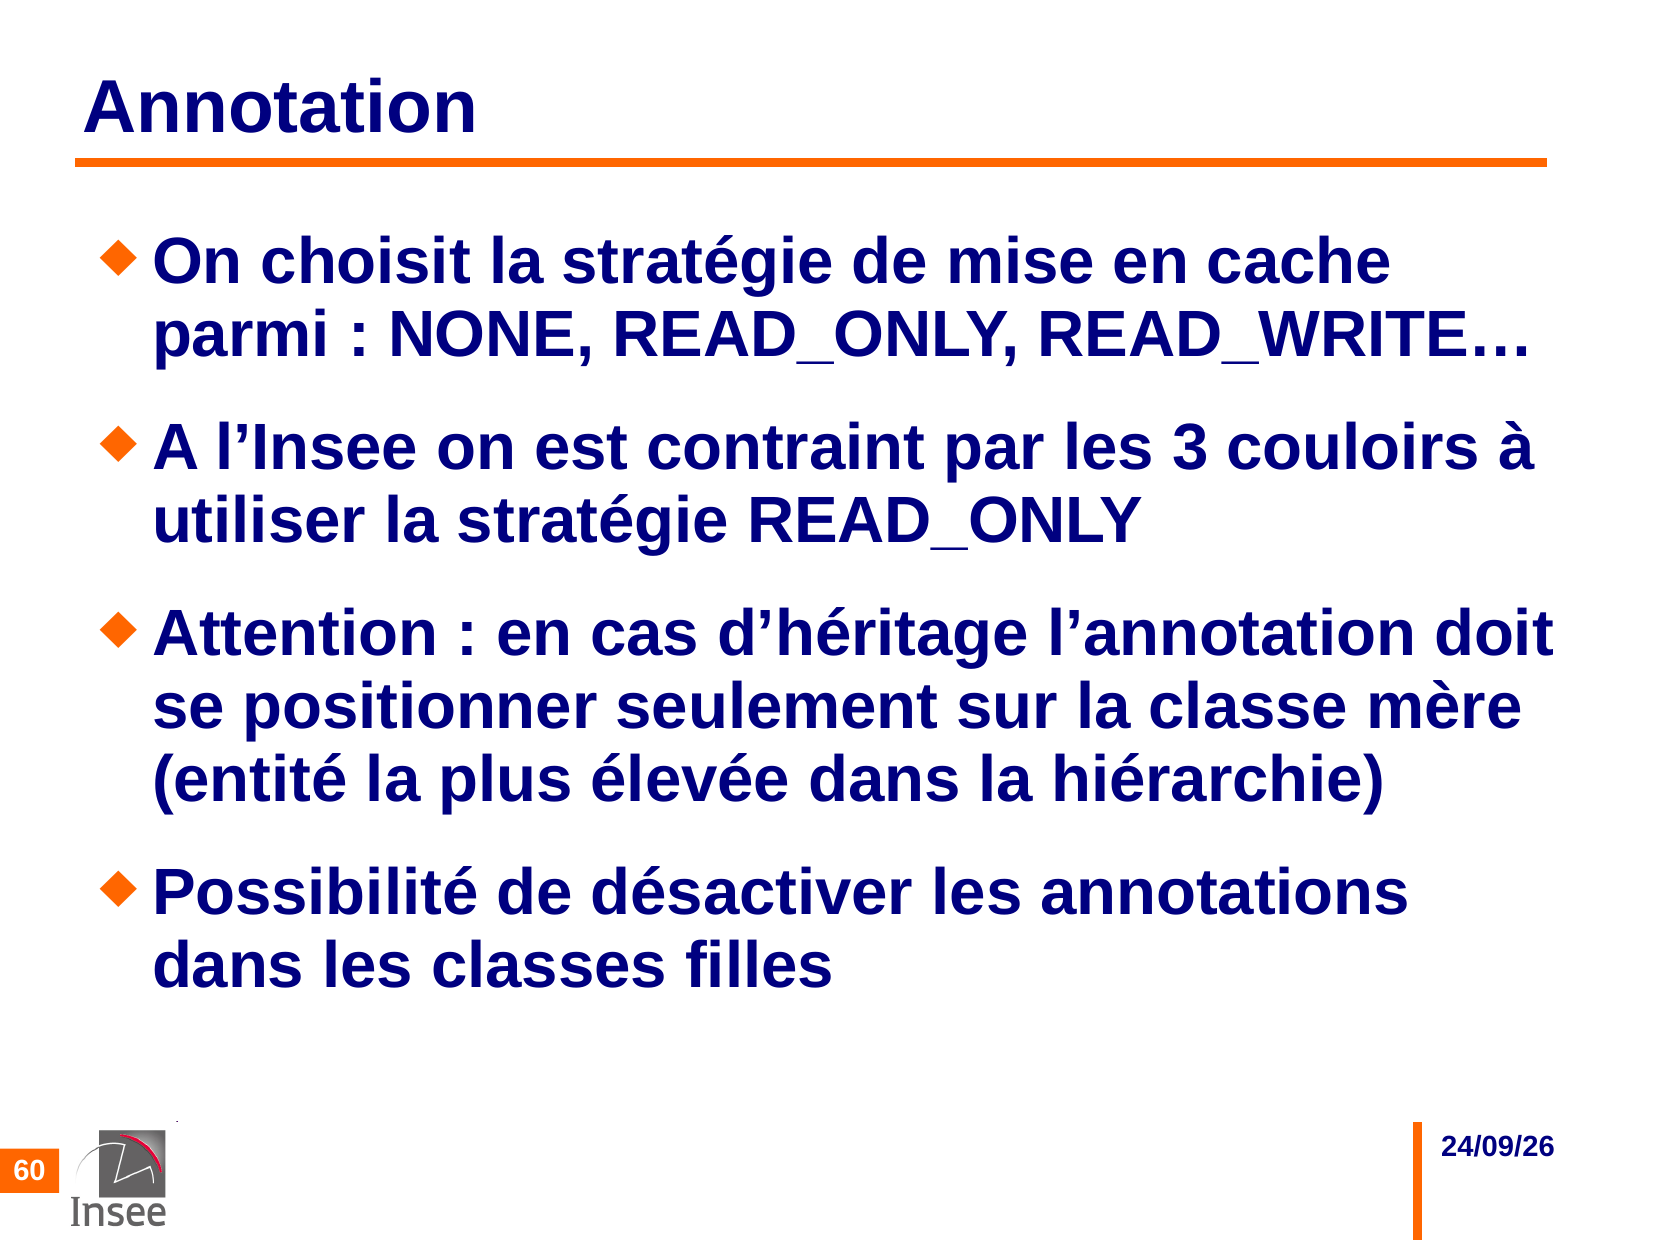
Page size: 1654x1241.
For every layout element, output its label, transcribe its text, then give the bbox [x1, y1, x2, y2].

picture [62, 1121, 178, 1241]
title Annotation [82, 49, 1619, 163]
list On choisit la stratégie de mise en cache parmi : NONE, READ_ONLY, READ_WRITE… A l’Insee on est contraint par les 3 couloirs à utiliser la stratégie READ_ONLY Attention : en cas d’héritage l’annotation doit se positionner seulement sur la classe mère (entité la plus élevée dans la hiérarchie) Possibilité de désactiver les annotations dans les classes filles [82, 224, 1571, 1063]
